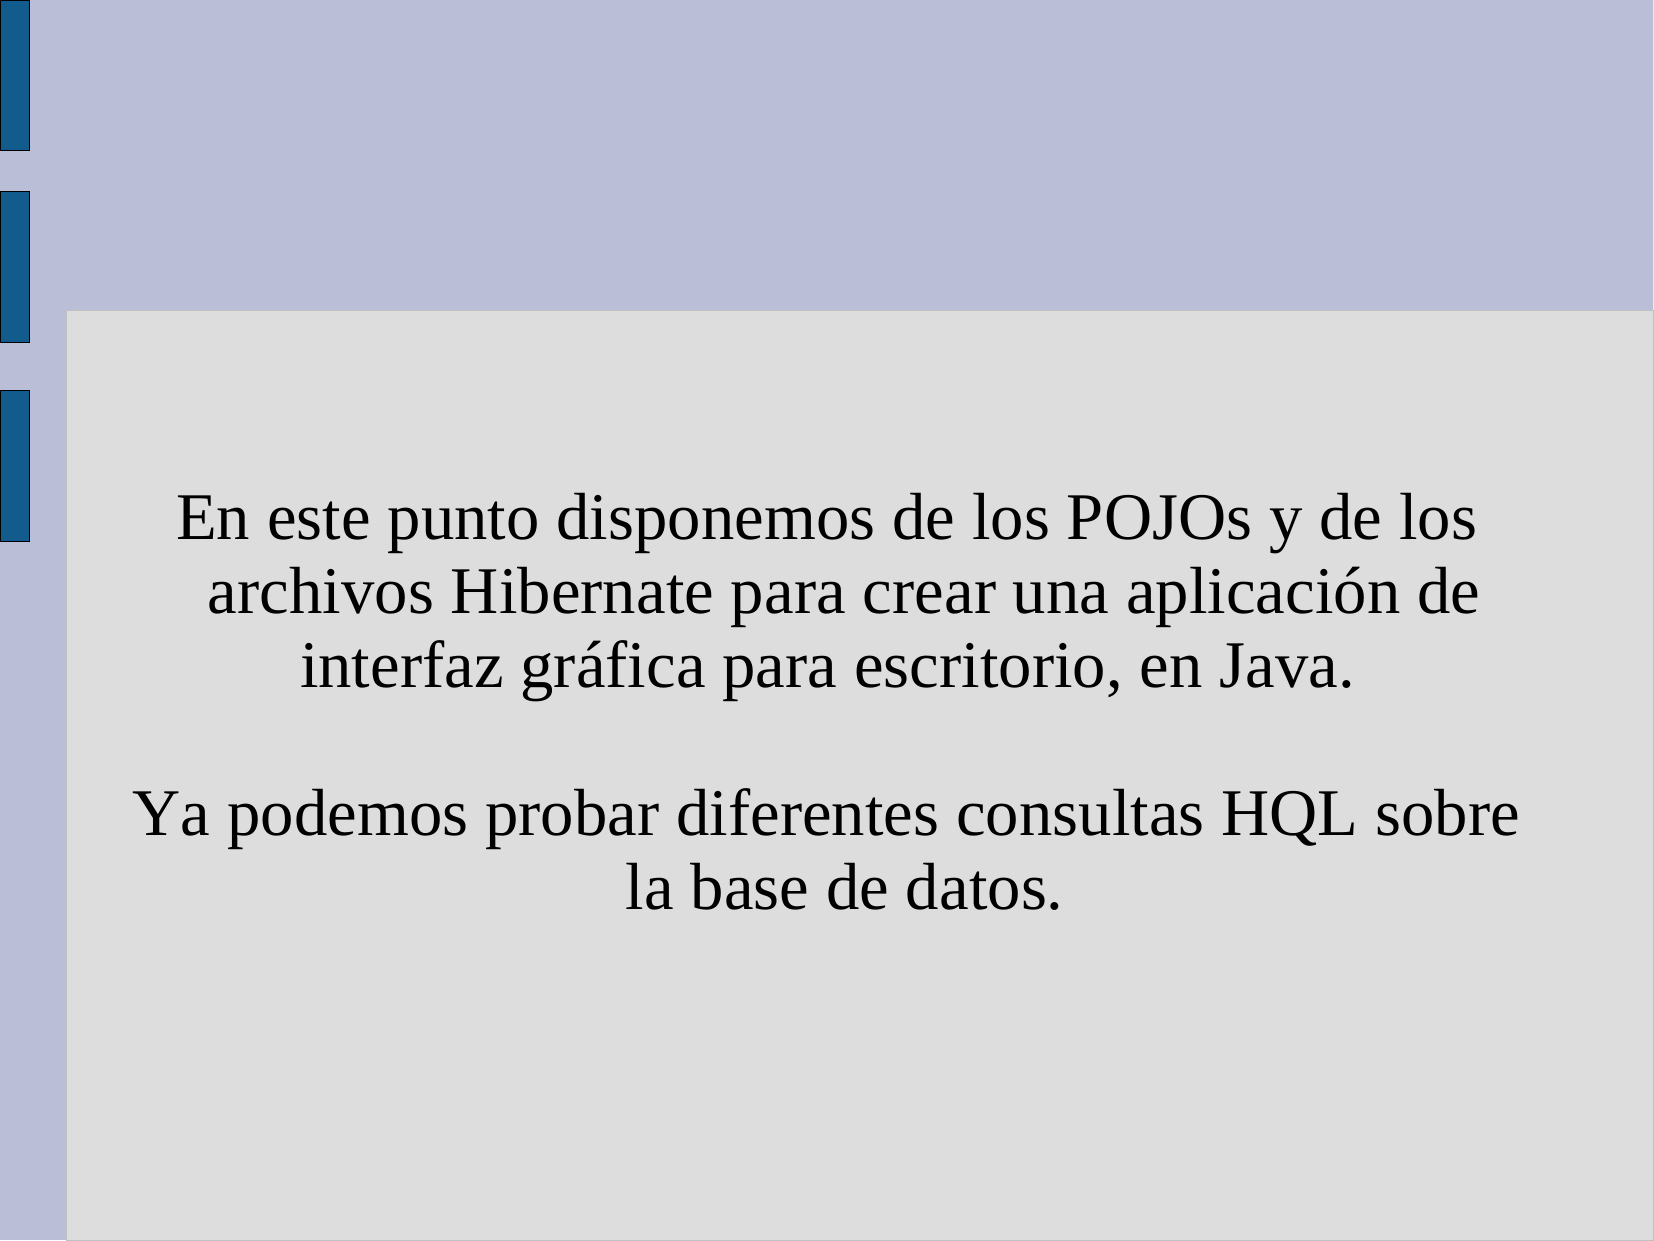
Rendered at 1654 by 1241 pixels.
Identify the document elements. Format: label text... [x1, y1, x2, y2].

subtitle En este punto disponemos de los POJOs y de los archivos Hibernate para crear una aplicación de interfaz gráfica para escritorio, en Java. Ya podemos probar diferentes consultas HQL sobre la base de datos. [121, 318, 1534, 1086]
